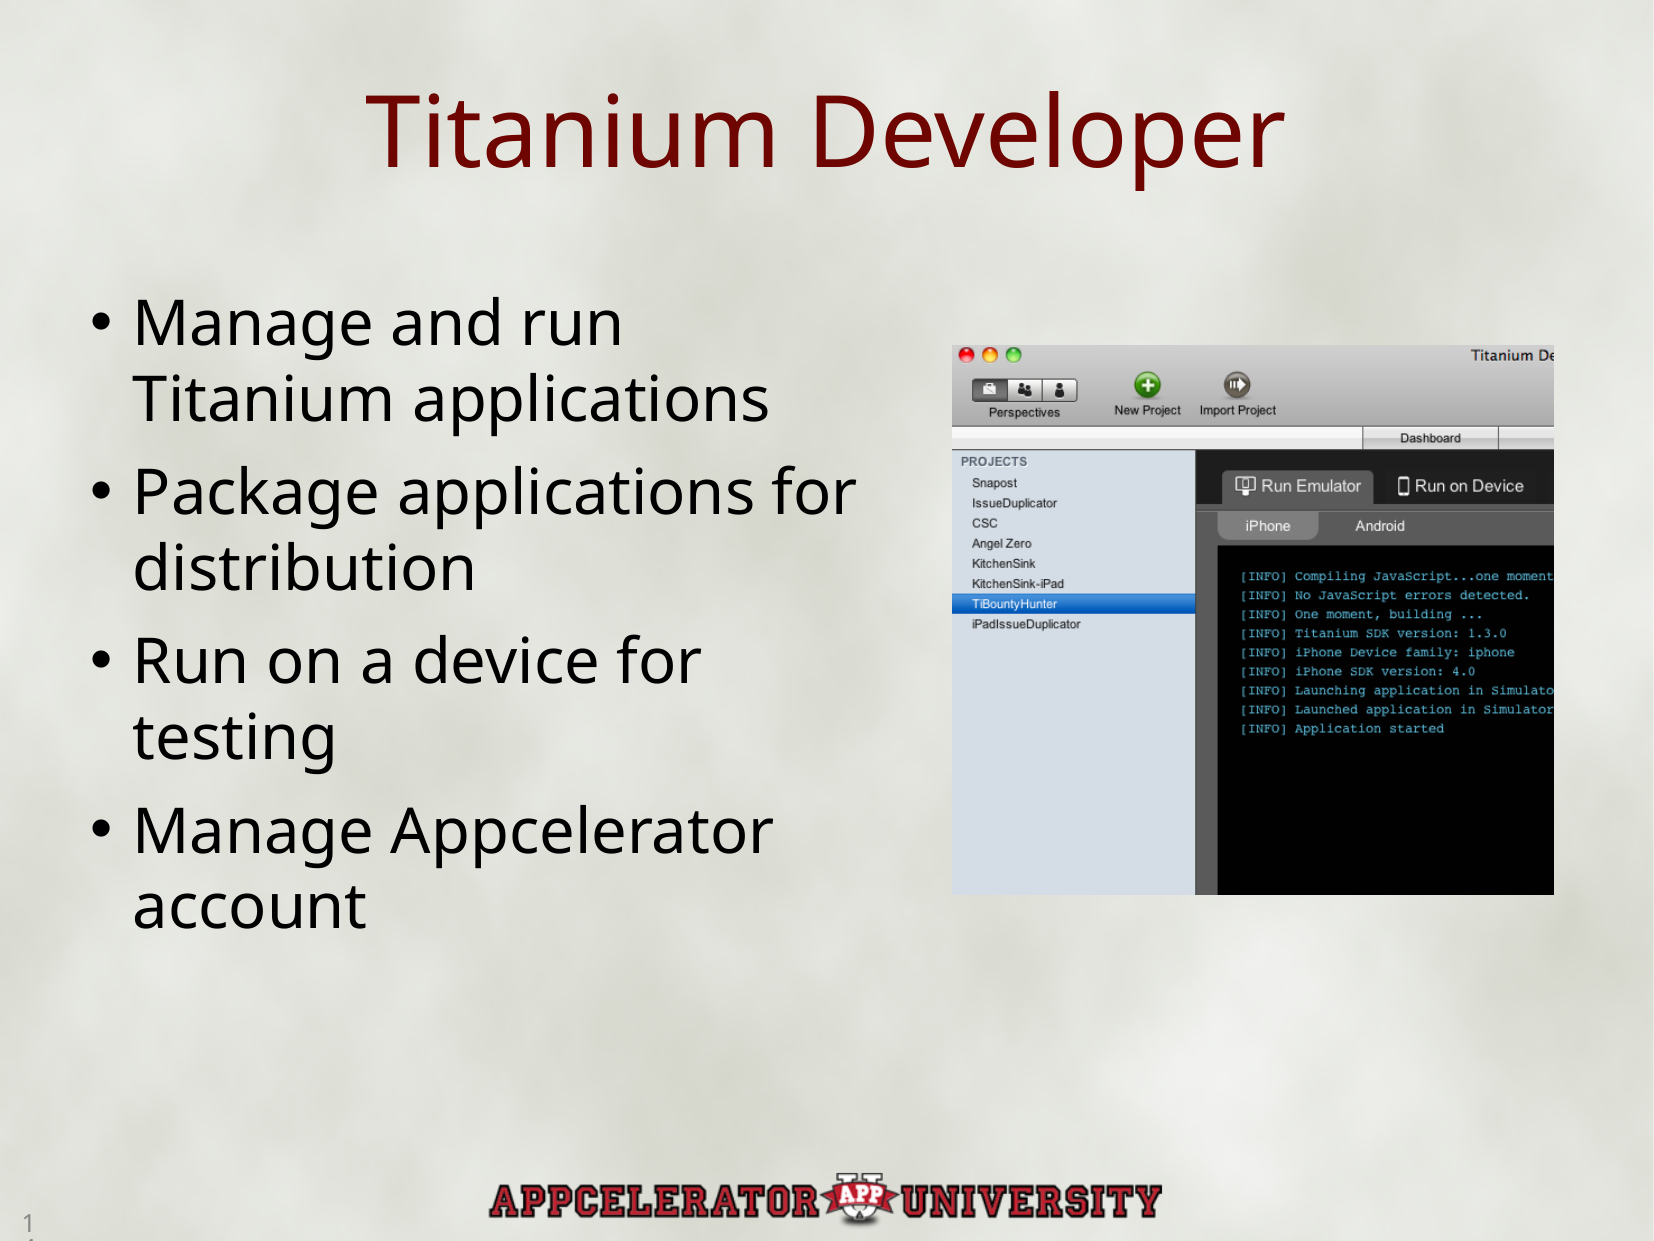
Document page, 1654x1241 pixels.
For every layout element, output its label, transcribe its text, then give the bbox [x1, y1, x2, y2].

title Titanium Developer [82, 49, 1572, 207]
picture [0, 0, 1654, 1241]
list Manage and run Titanium applications Package applications for distribution Run on a device for testing Manage Appcelerator account [83, 276, 869, 963]
